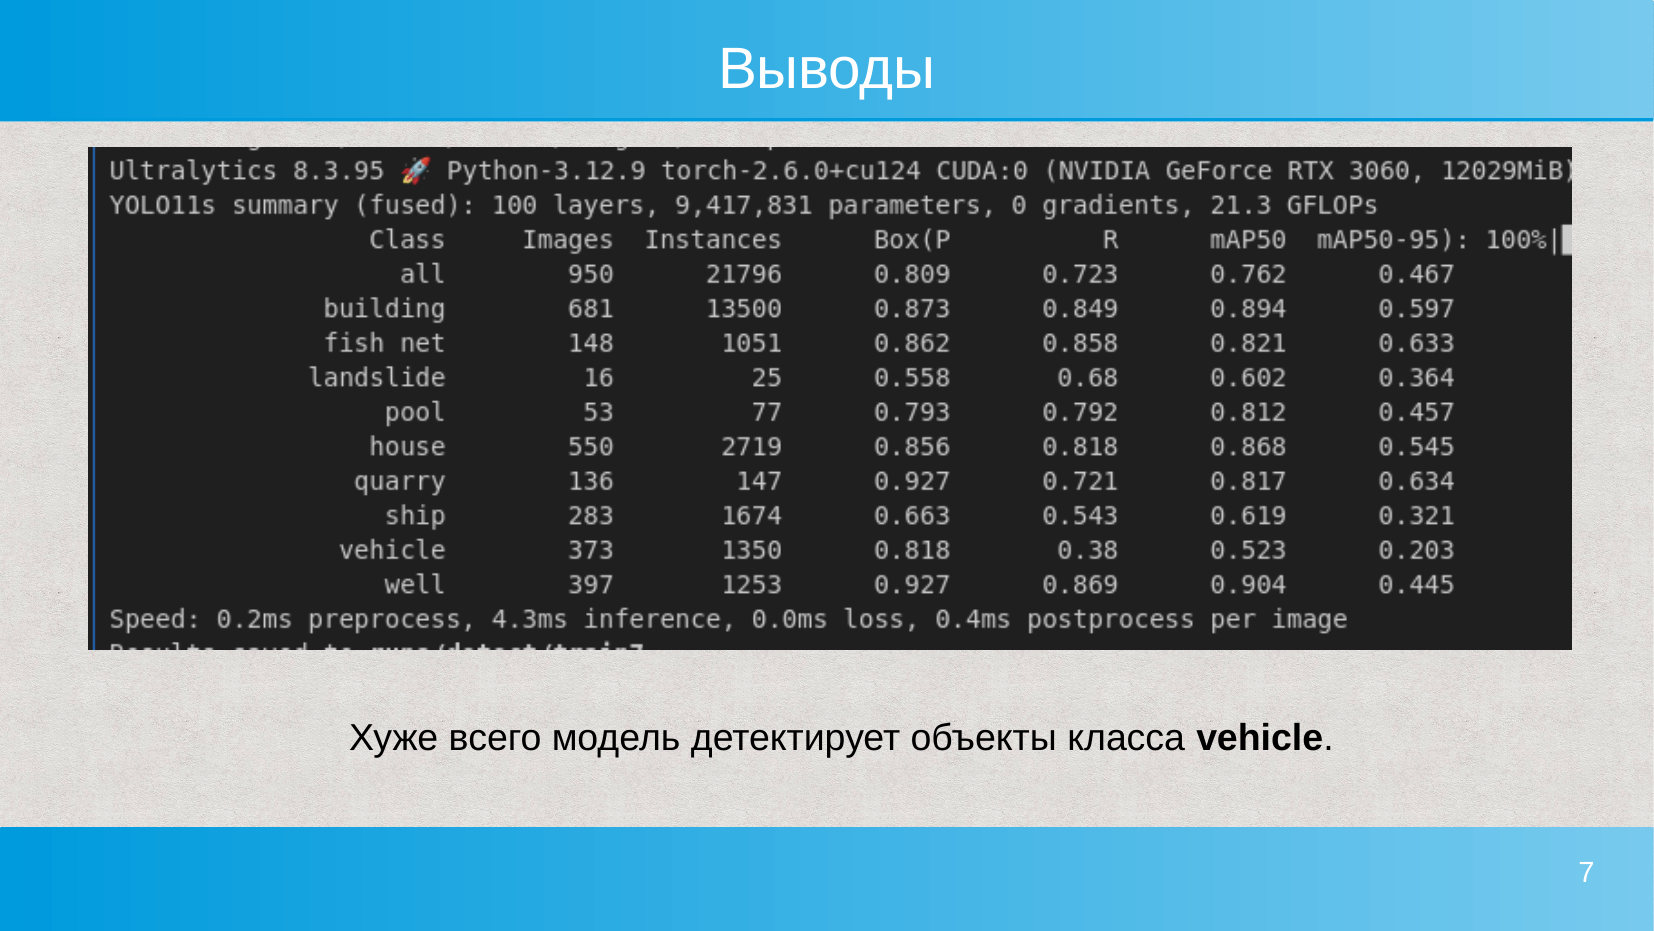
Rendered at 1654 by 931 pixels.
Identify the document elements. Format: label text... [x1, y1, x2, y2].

text_box Хуже всего модель детектирует объекты класса vehicle. [118, 708, 1565, 798]
picture [0, 122, 1654, 827]
title Выводы [59, 29, 1595, 108]
